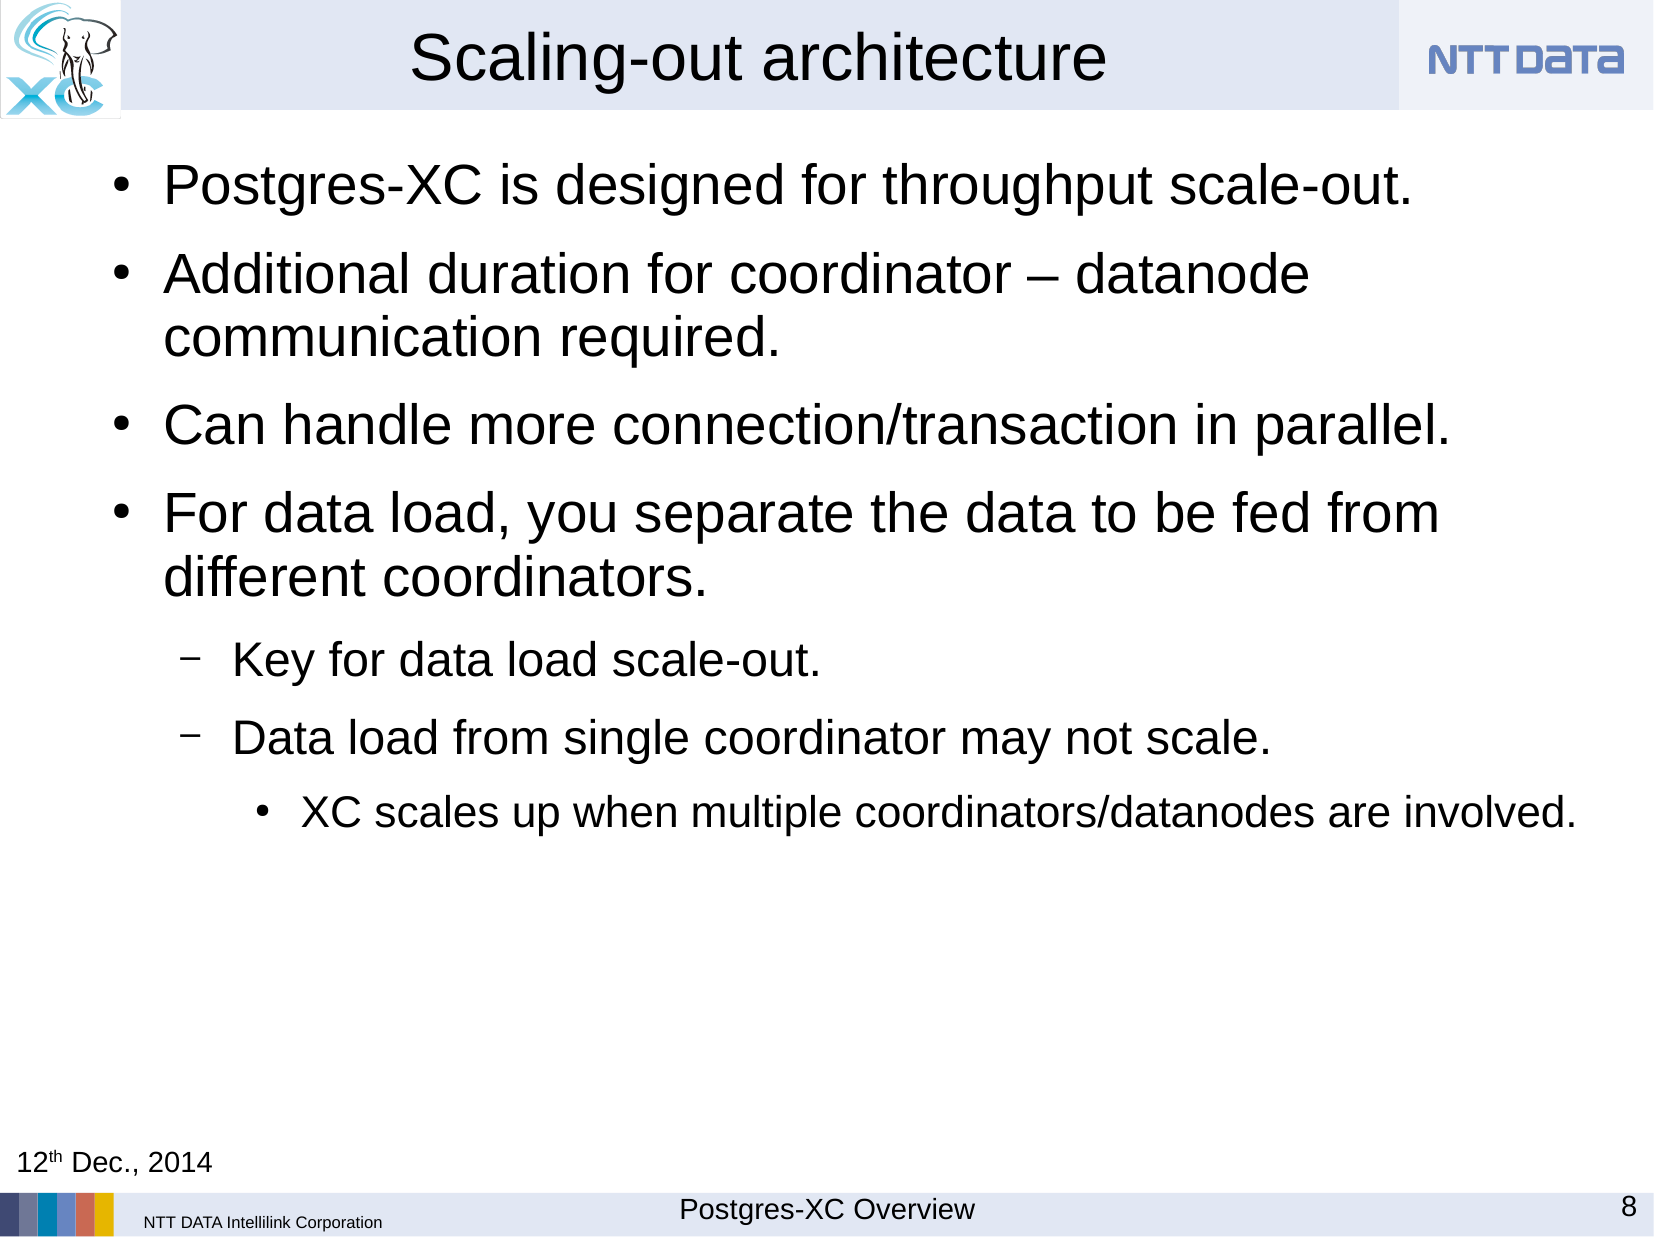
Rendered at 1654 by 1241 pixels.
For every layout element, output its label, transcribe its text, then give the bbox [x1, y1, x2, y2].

title Scaling-out architecture [120, 3, 1399, 110]
list Postgres-XC is designed for throughput scale-out. Additional duration for coordinator – datanode communication required. Can handle more connection/transaction in parallel. For data load, you separate the data to be fed from different coordinators. Key for data load scale-out. Data load from single coordinator may not scale. XC scales up when multiple coordinators/datanodes are involved. [94, 153, 1583, 873]
picture [1429, 45, 1624, 74]
picture [0, 0, 121, 119]
